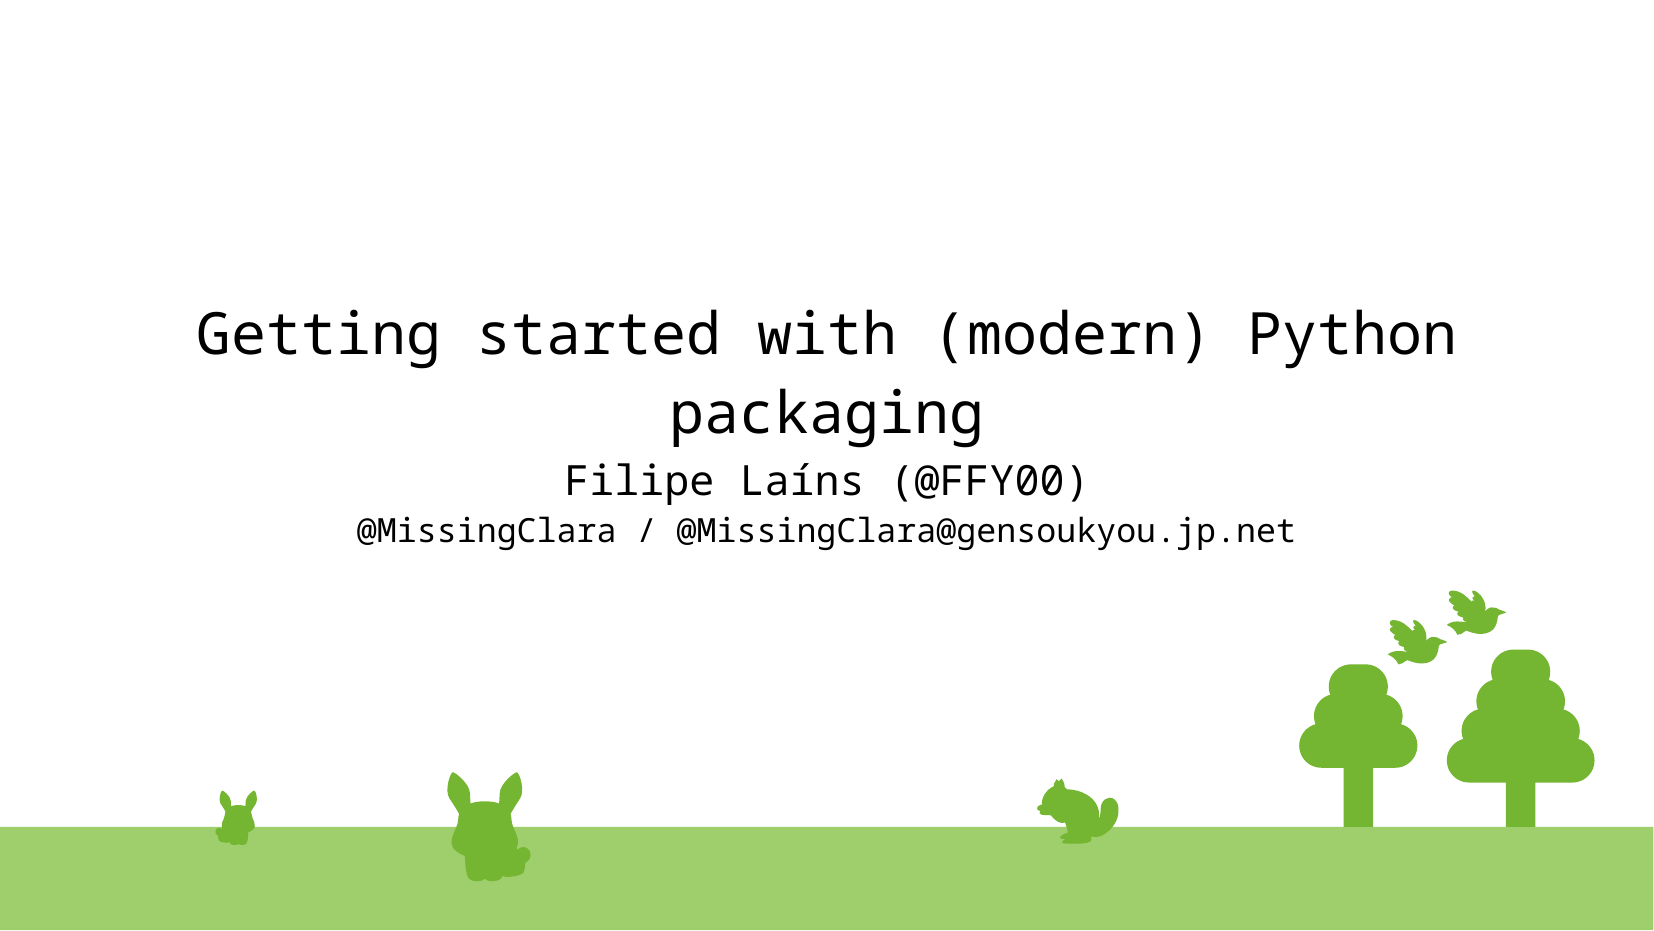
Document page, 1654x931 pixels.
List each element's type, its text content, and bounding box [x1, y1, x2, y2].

title Getting started with (modern) Python packaging Filipe Laíns (@FFY00) @MissingClara / @MissingClara@gensoukyou.jp.net [88, 335, 1565, 509]
